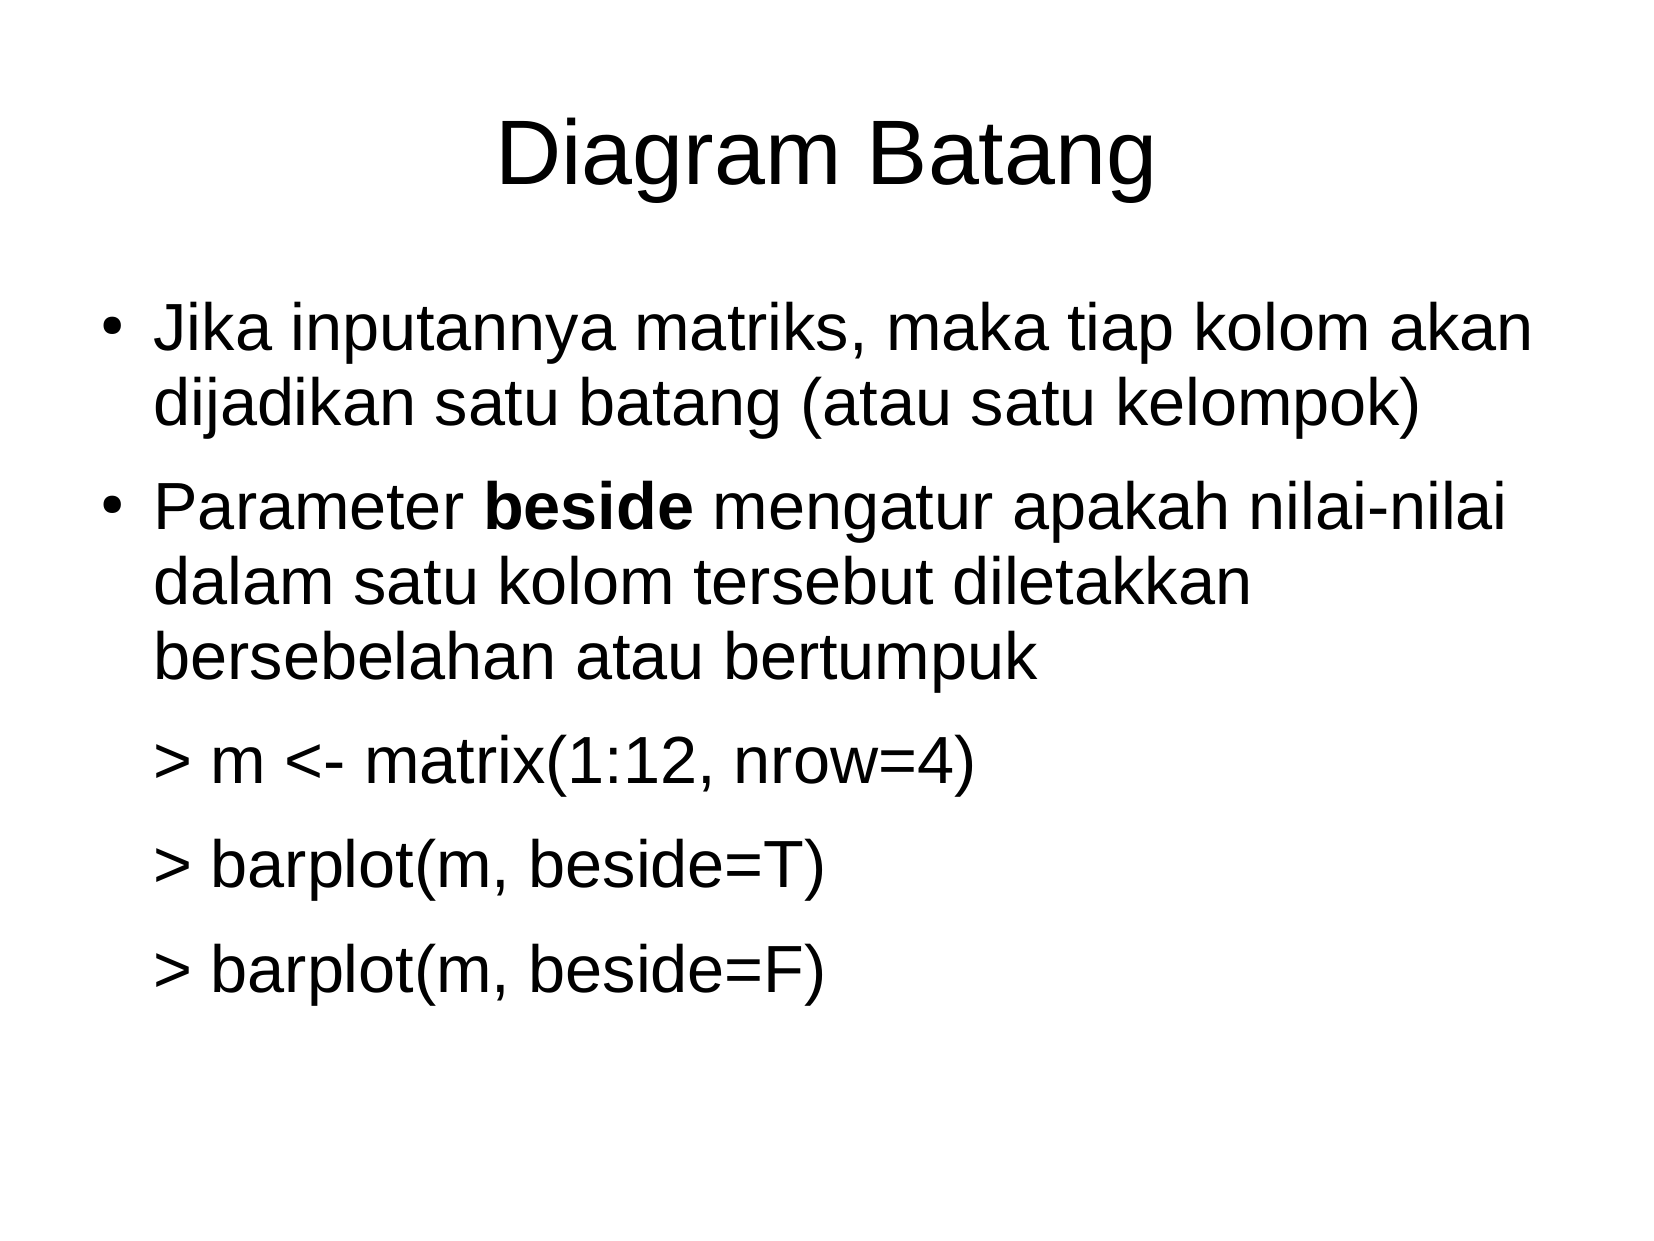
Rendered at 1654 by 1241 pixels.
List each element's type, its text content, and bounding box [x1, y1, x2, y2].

list Jika inputannya matriks, maka tiap kolom akan dijadikan satu batang (atau satu kelompok) Parameter beside mengatur apakah nilai-nilai dalam satu kolom tersebut diletakkan bersebelahan atau bertumpuk > m <- matrix(1:12, nrow=4) > barplot(m, beside=T) > barplot(m, beside=F) [82, 290, 1571, 1010]
title Diagram Batang [82, 49, 1571, 257]
